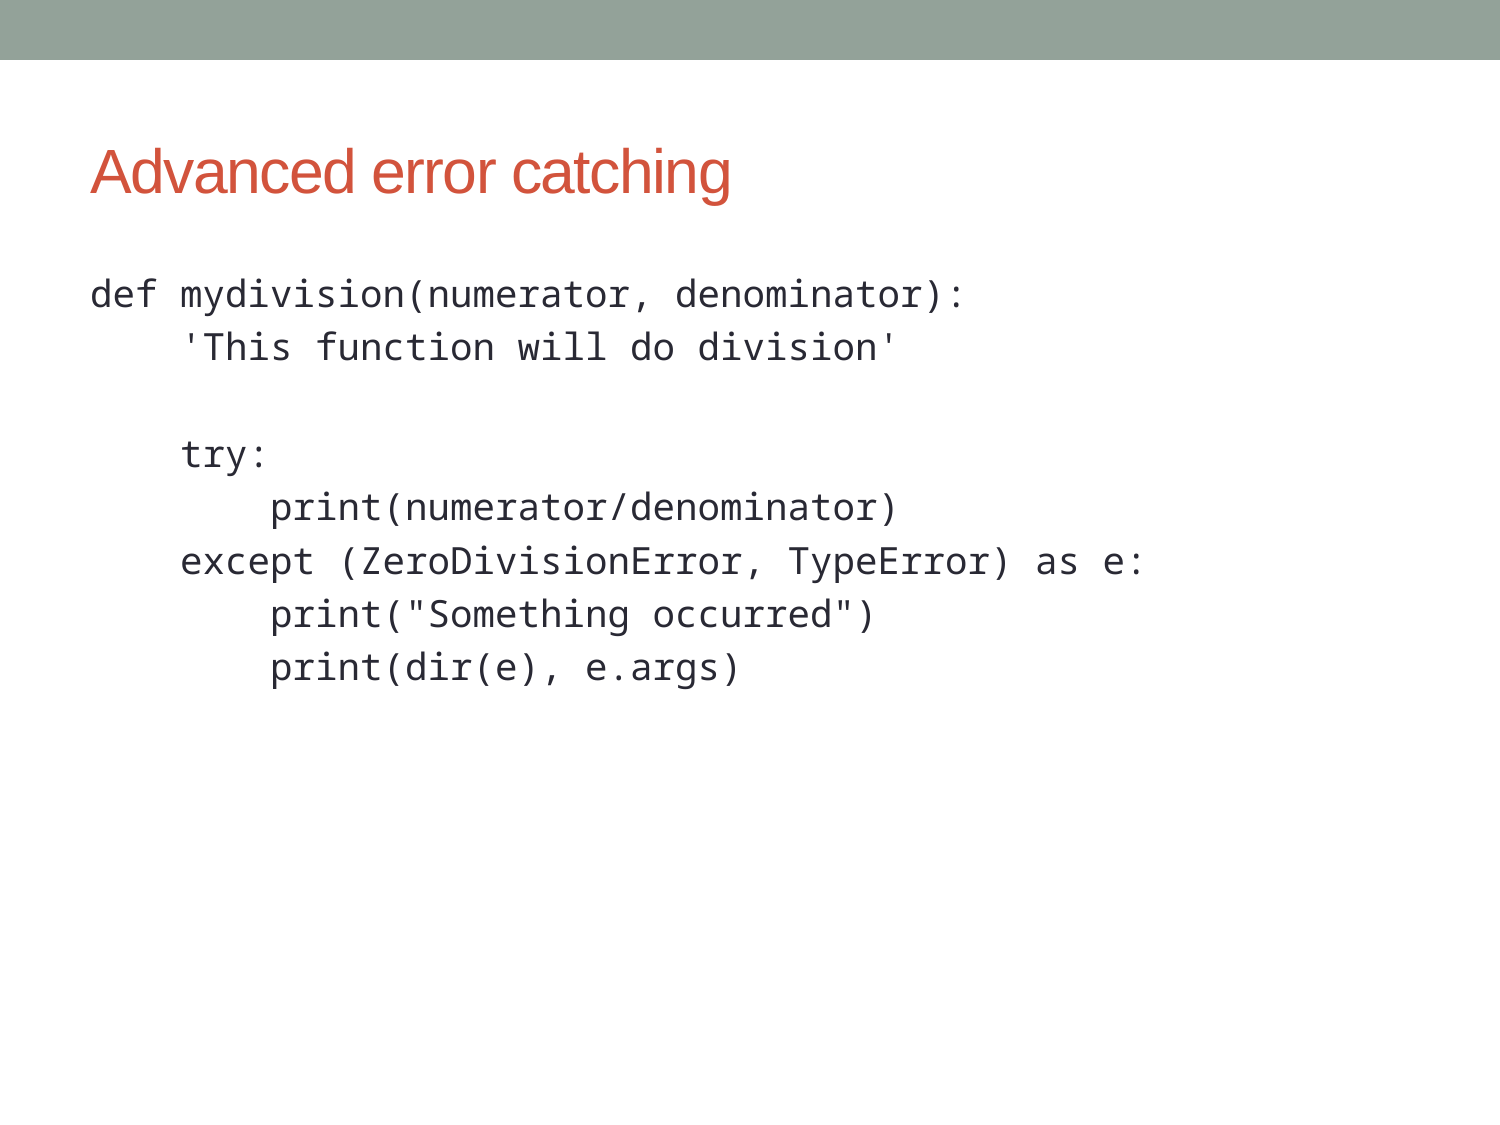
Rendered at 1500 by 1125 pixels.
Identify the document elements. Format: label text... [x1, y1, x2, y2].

list def mydivision(numerator, denominator): 'This function will do division' try: print(numerator/denominator) except (ZeroDivisionError, TypeError) as e: print("Something occurred") print(dir(e), e.args) [75, 262, 1426, 1063]
title Advanced error catching [75, 87, 1426, 251]
